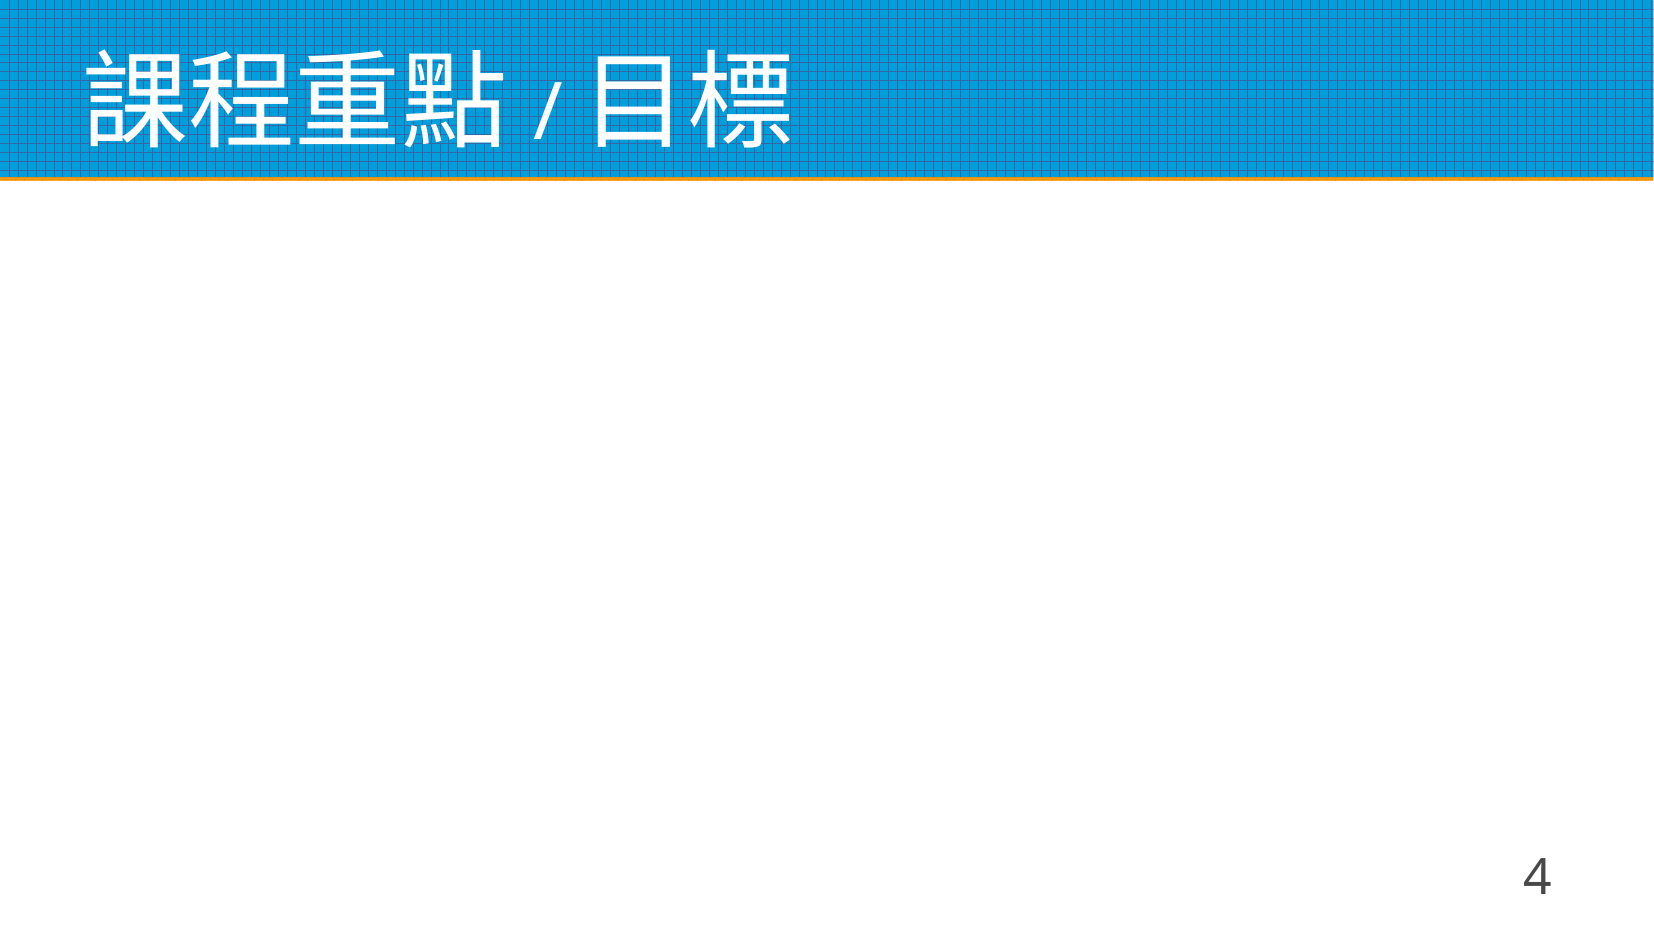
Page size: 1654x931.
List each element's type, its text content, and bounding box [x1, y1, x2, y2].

title 課程重點/目標 [82, 14, 1571, 171]
